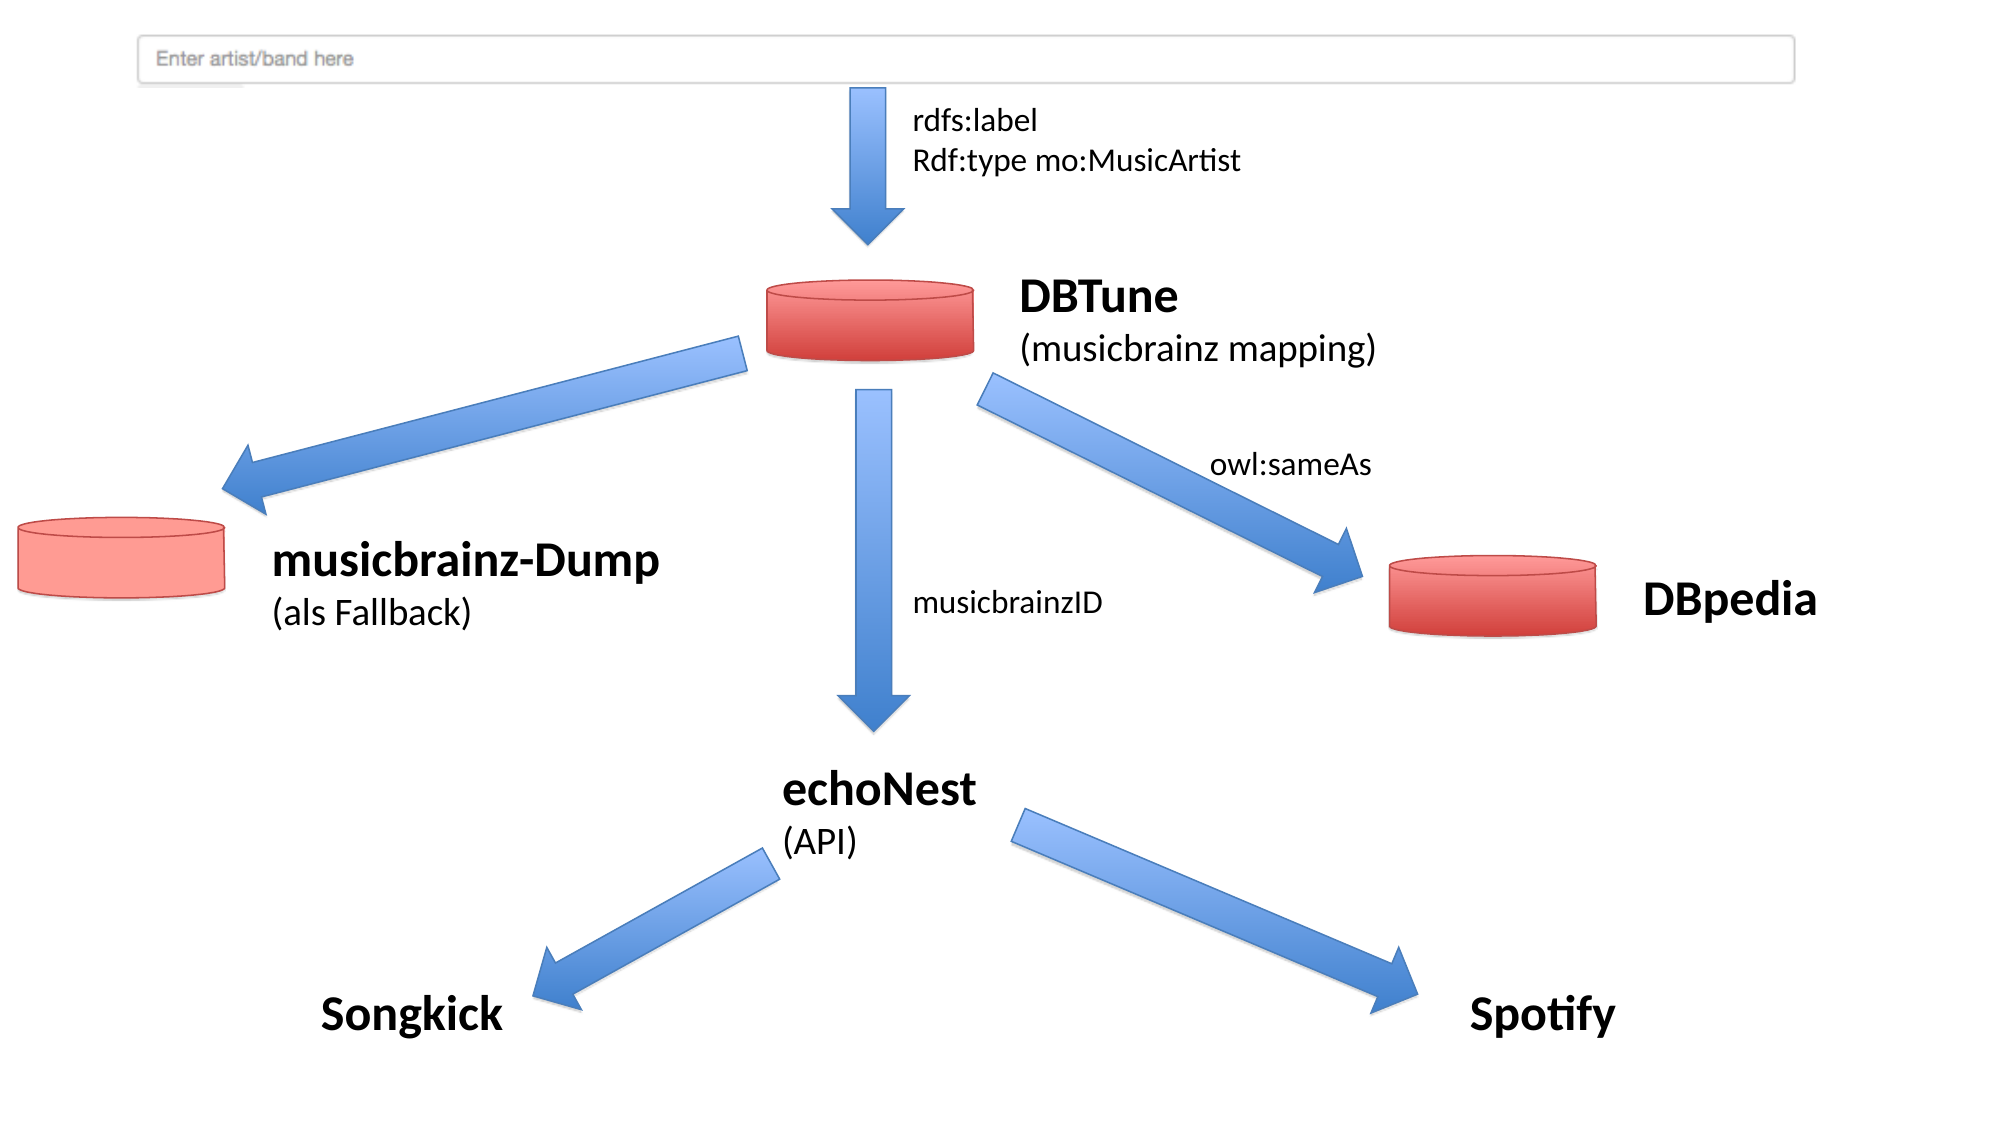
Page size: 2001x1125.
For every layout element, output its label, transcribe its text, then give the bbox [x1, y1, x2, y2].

text_box Spotify [1454, 972, 1738, 1049]
text_box Songkick [305, 972, 589, 1049]
text_box [1389, 555, 1597, 637]
text_box [832, 87, 904, 245]
text_box [1011, 808, 1418, 1014]
picture [132, 33, 1805, 88]
text_box [977, 372, 1363, 593]
text_box owl:sameAs [1195, 434, 1466, 490]
text_box [18, 517, 225, 598]
text_box musicbrainzID [897, 572, 1169, 629]
text_box DBpedia [1628, 557, 2000, 634]
text_box rdfs:label Rdf:type mo:MusicArtist [897, 90, 1310, 187]
text_box DBTune (musicbrainz mapping) [1004, 254, 1406, 378]
text_box [767, 280, 974, 361]
text_box [222, 336, 748, 515]
text_box echoNest (API) [767, 747, 1169, 871]
text_box [532, 848, 780, 1010]
text_box [838, 389, 910, 732]
text_box musicbrainz-Dump (als Fallback) [256, 519, 744, 703]
